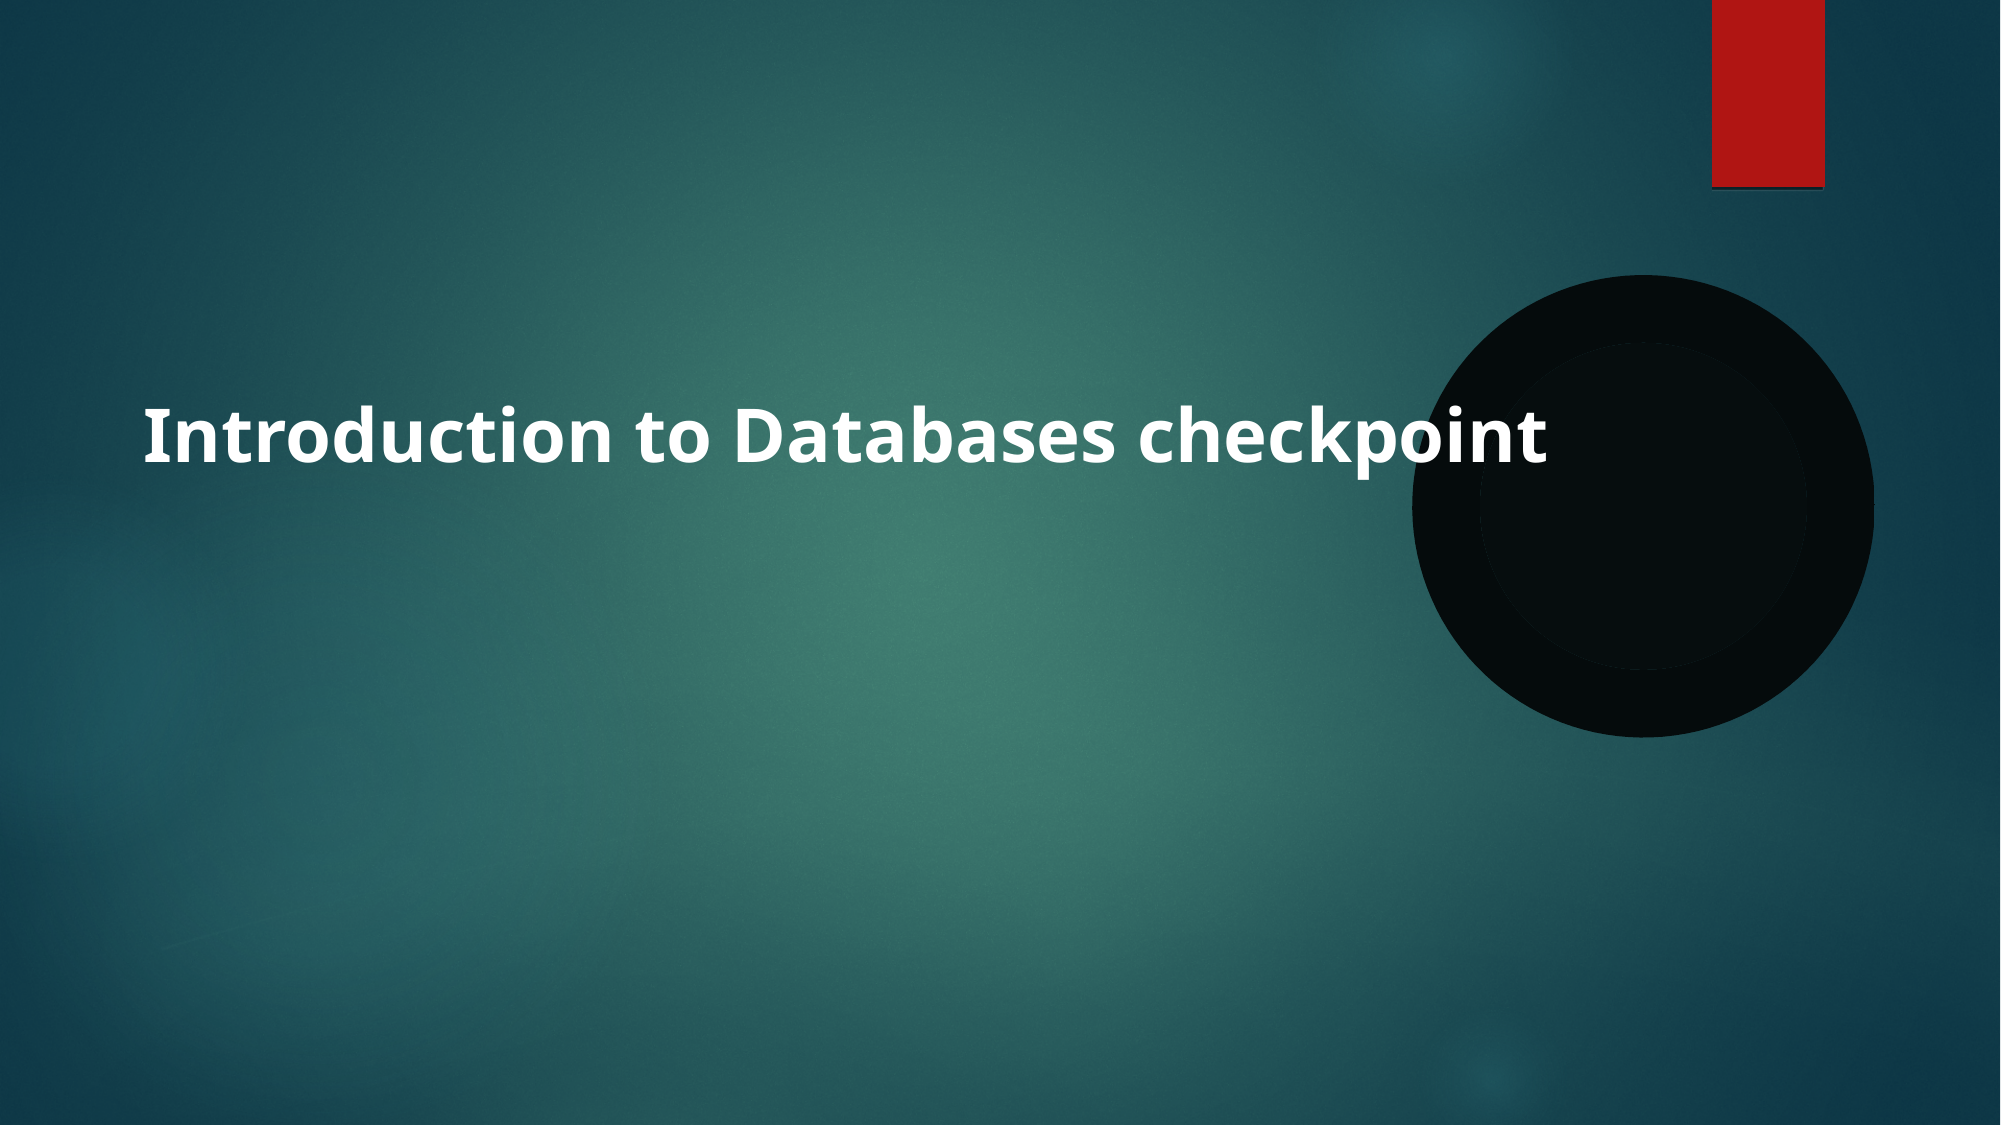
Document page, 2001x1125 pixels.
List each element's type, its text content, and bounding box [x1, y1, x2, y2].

text_box Introduction to Databases checkpoint [128, 373, 1735, 562]
text_box [931, 395, 2000, 468]
